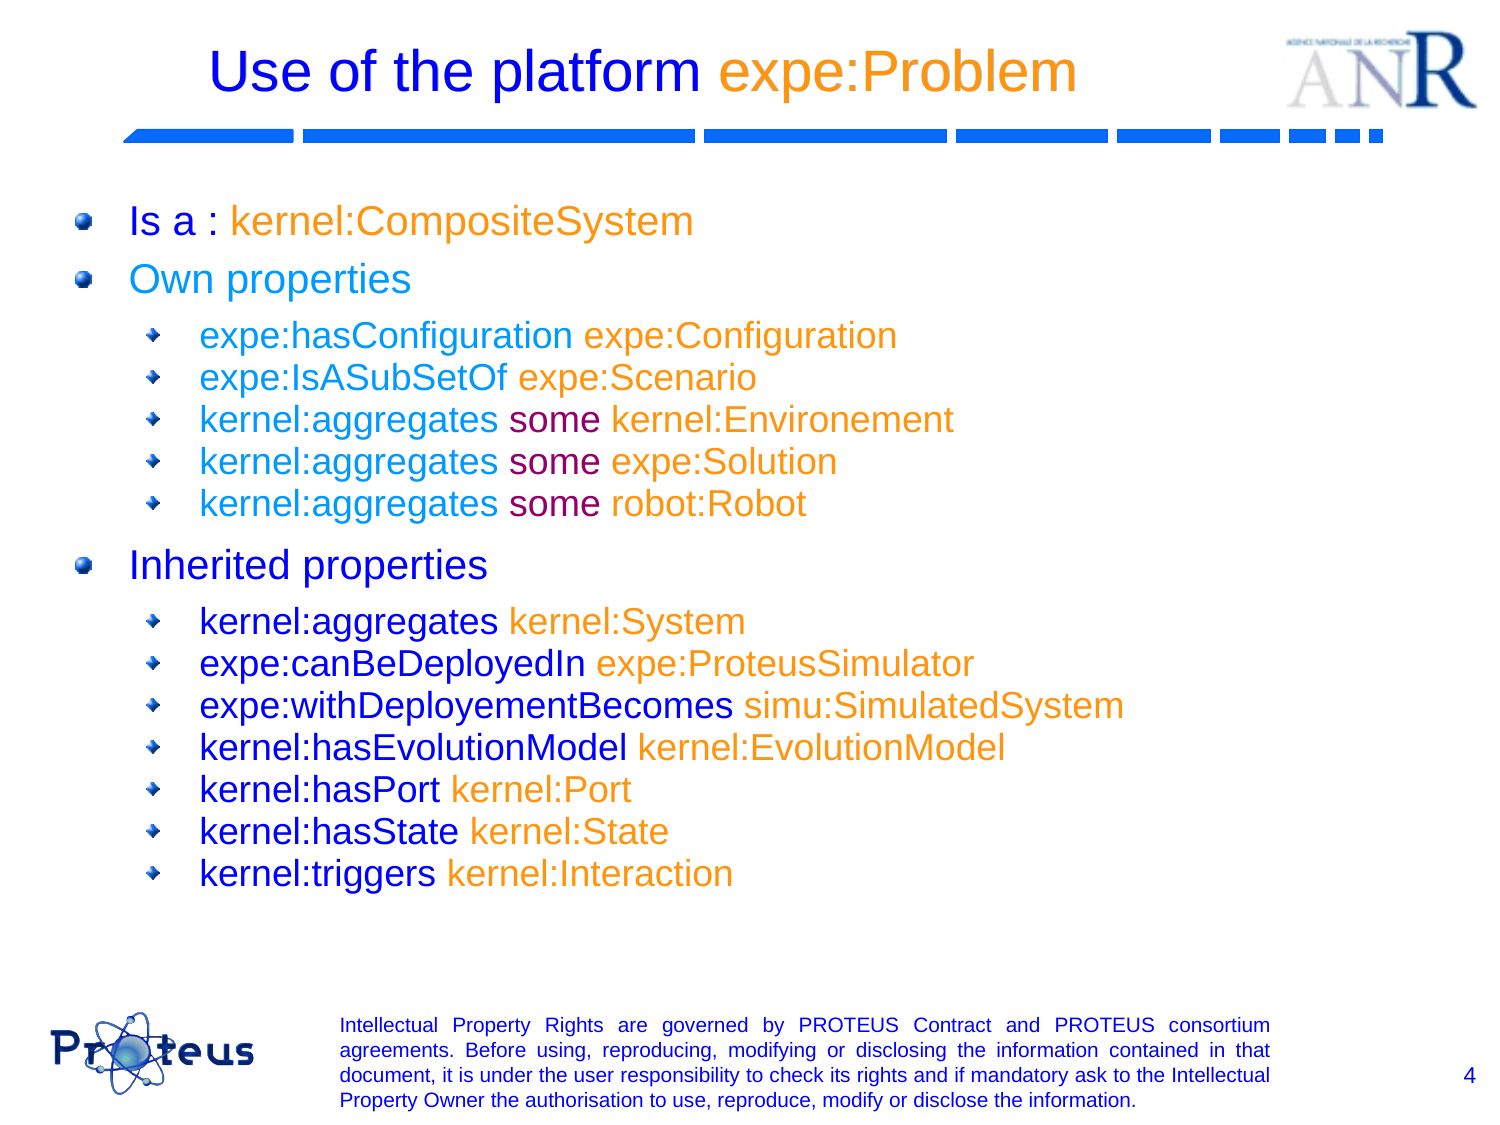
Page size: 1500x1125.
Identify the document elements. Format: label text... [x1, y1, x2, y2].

picture [35, 1003, 272, 1101]
title Use of the platform expe:Problem [23, 11, 1264, 130]
picture [1281, 27, 1484, 115]
list Is a : kernel:CompositeSystem Own properties expe:hasConfiguration expe:Configuration expe:IsASubSetOf expe:Scenario kernel:aggregates some kernel:Environement kernel:aggregates some expe:Solution kernel:aggregates some robot:Robot Inherited properties kernel:aggregates kernel:System expe:canBeDeployedIn expe:ProteusSimulator expe:withDeployementBecomes simu:SimulatedSystem kernel:hasEvolutionModel kernel:EvolutionModel kernel:hasPort kernel:Port kernel:hasState kernel:State kernel:triggers kernel:Interaction [57, 198, 1475, 923]
